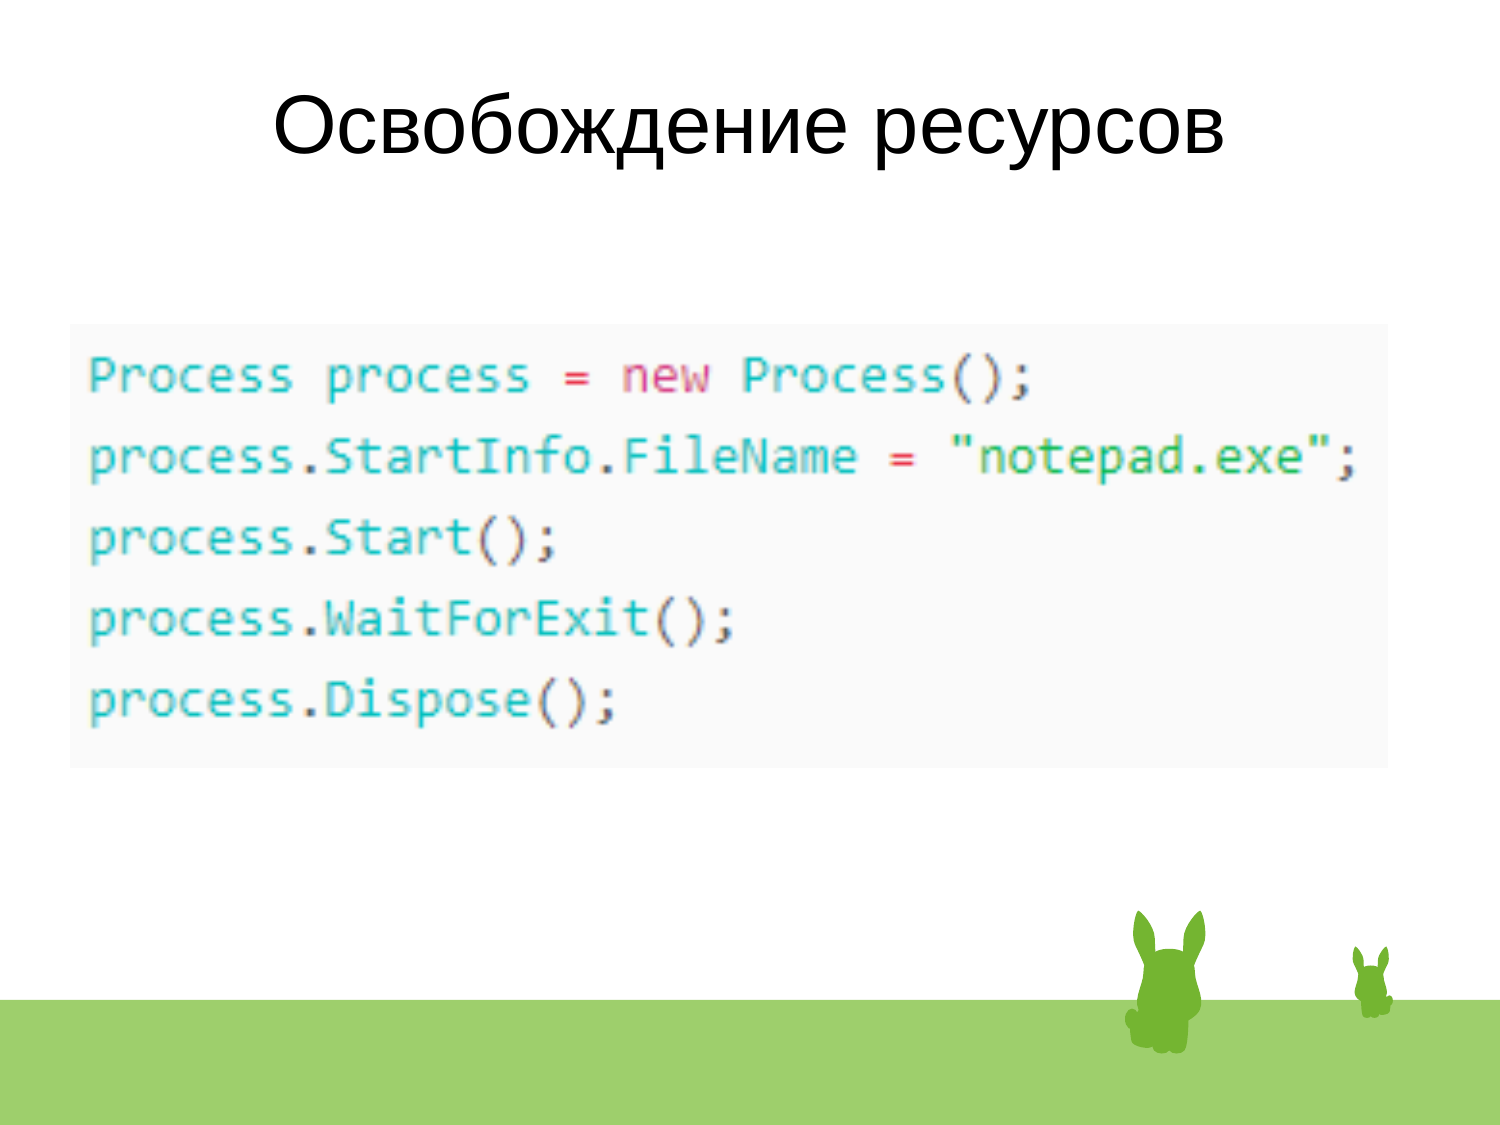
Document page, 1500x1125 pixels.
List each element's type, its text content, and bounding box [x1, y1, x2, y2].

title Освобождение ресурсов [80, 35, 1420, 215]
picture [70, 324, 1388, 768]
